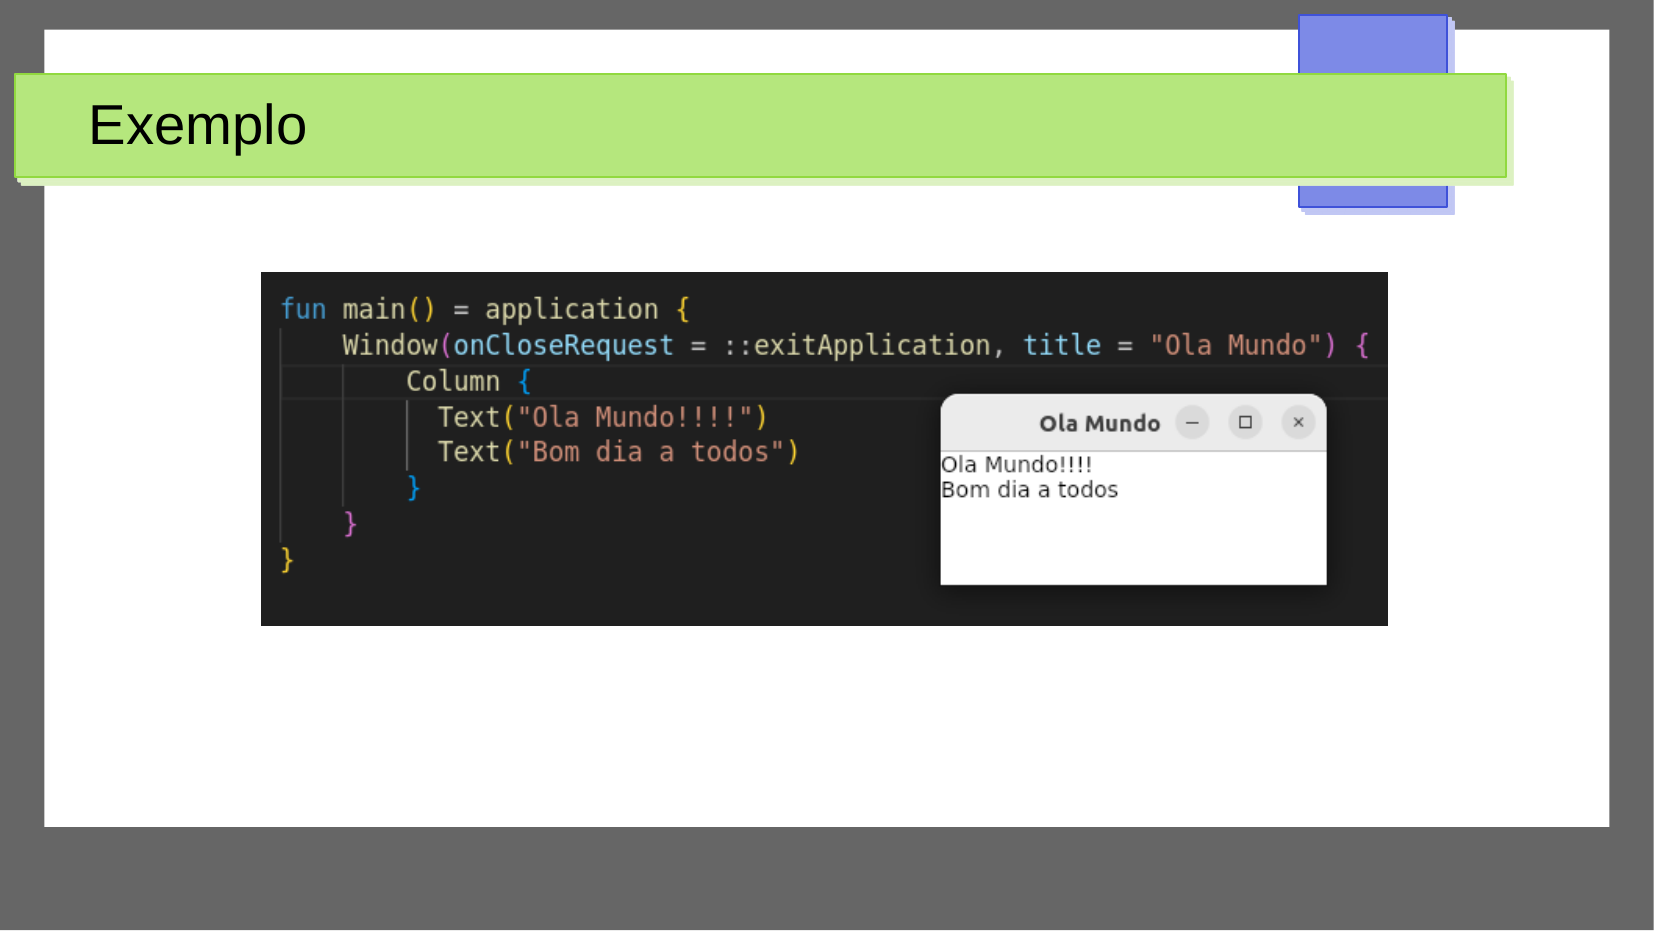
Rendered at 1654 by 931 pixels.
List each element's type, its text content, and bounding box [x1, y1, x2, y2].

picture [261, 272, 1388, 627]
title Exemplo [88, 73, 1506, 178]
